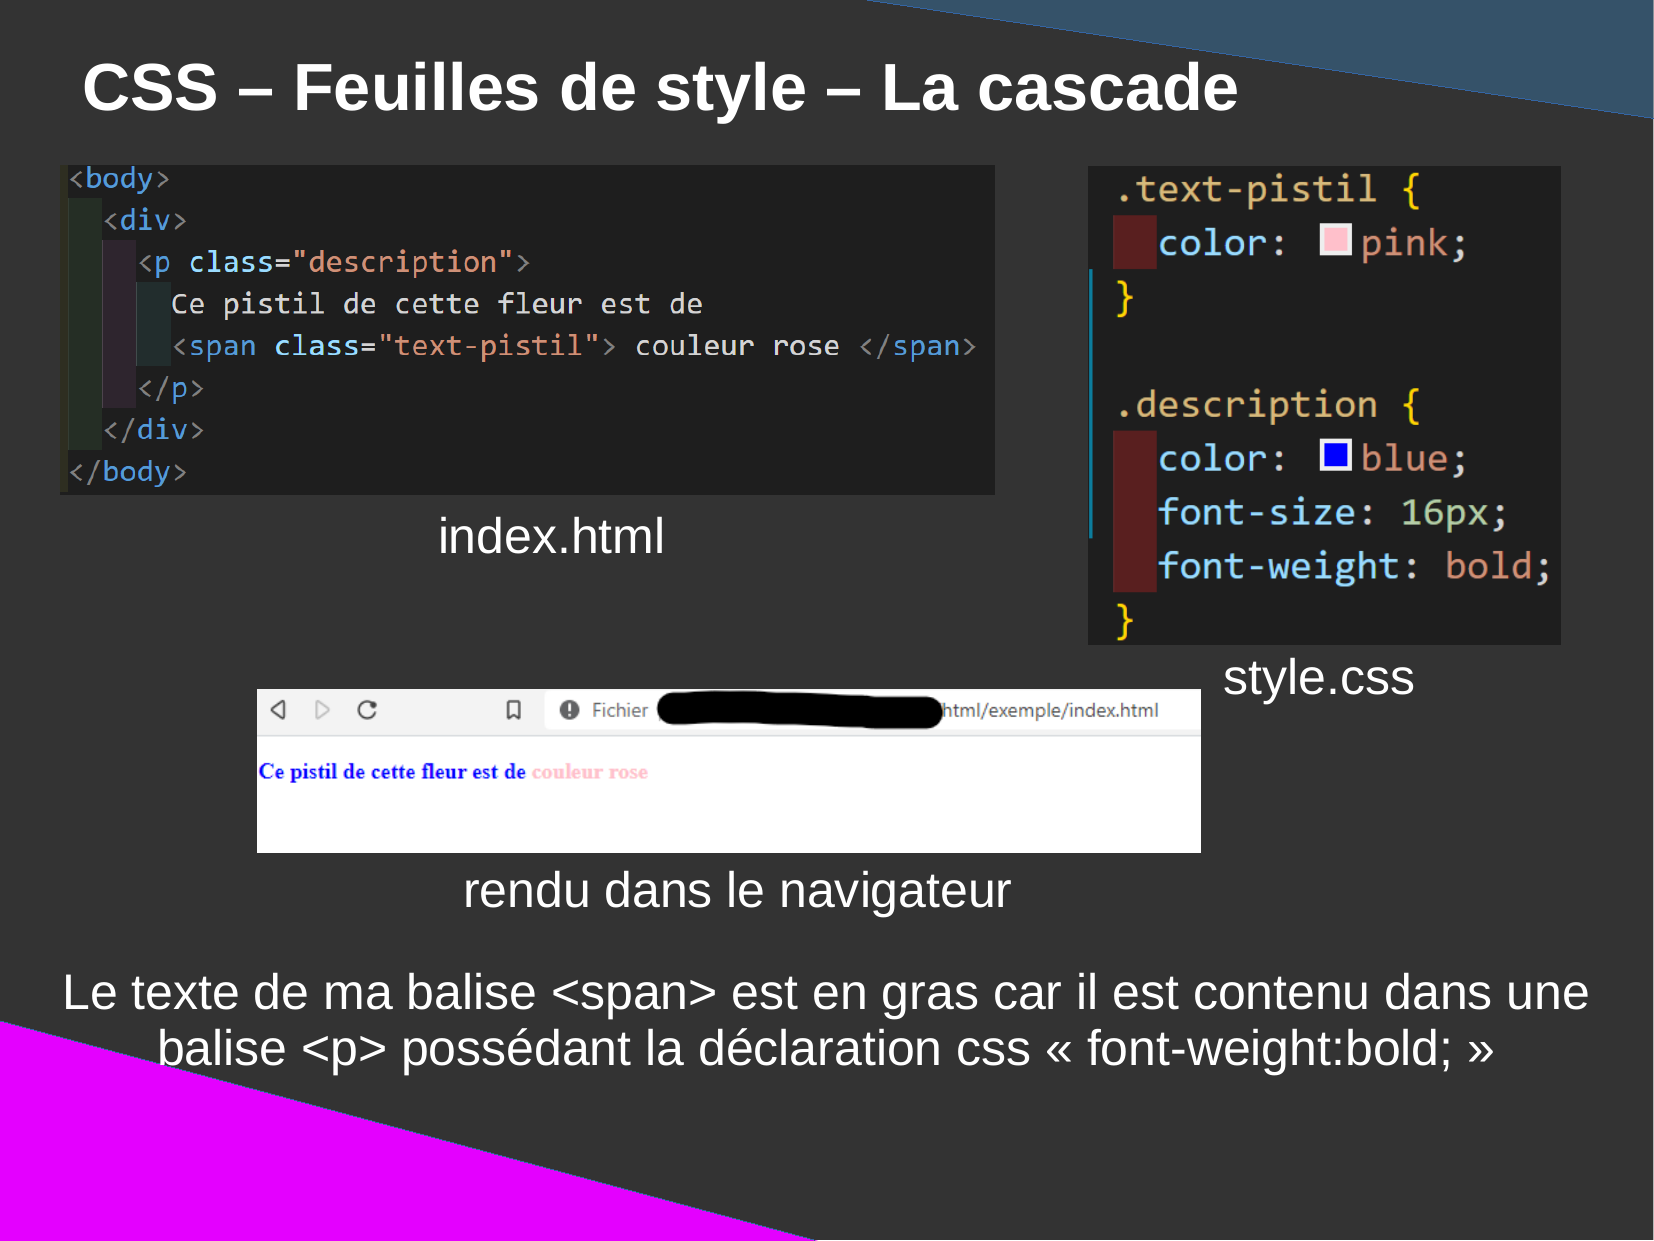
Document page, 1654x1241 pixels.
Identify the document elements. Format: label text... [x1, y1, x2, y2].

title index.html [407, 507, 697, 569]
title CSS – Feuilles de style – La cascade [82, 49, 1571, 153]
picture [60, 165, 995, 496]
picture [257, 689, 1201, 854]
title rendu dans le navigateur [413, 862, 1063, 922]
picture [1088, 166, 1561, 646]
title Le texte de ma balise <span> est en gras car il est contenu dans une balise <p> possédant la déclaration css « font-weight:bold; » [61, 964, 1592, 1188]
text_box [867, 0, 1654, 119]
title style.css [1175, 649, 1465, 711]
text_box [0, 1020, 819, 1241]
